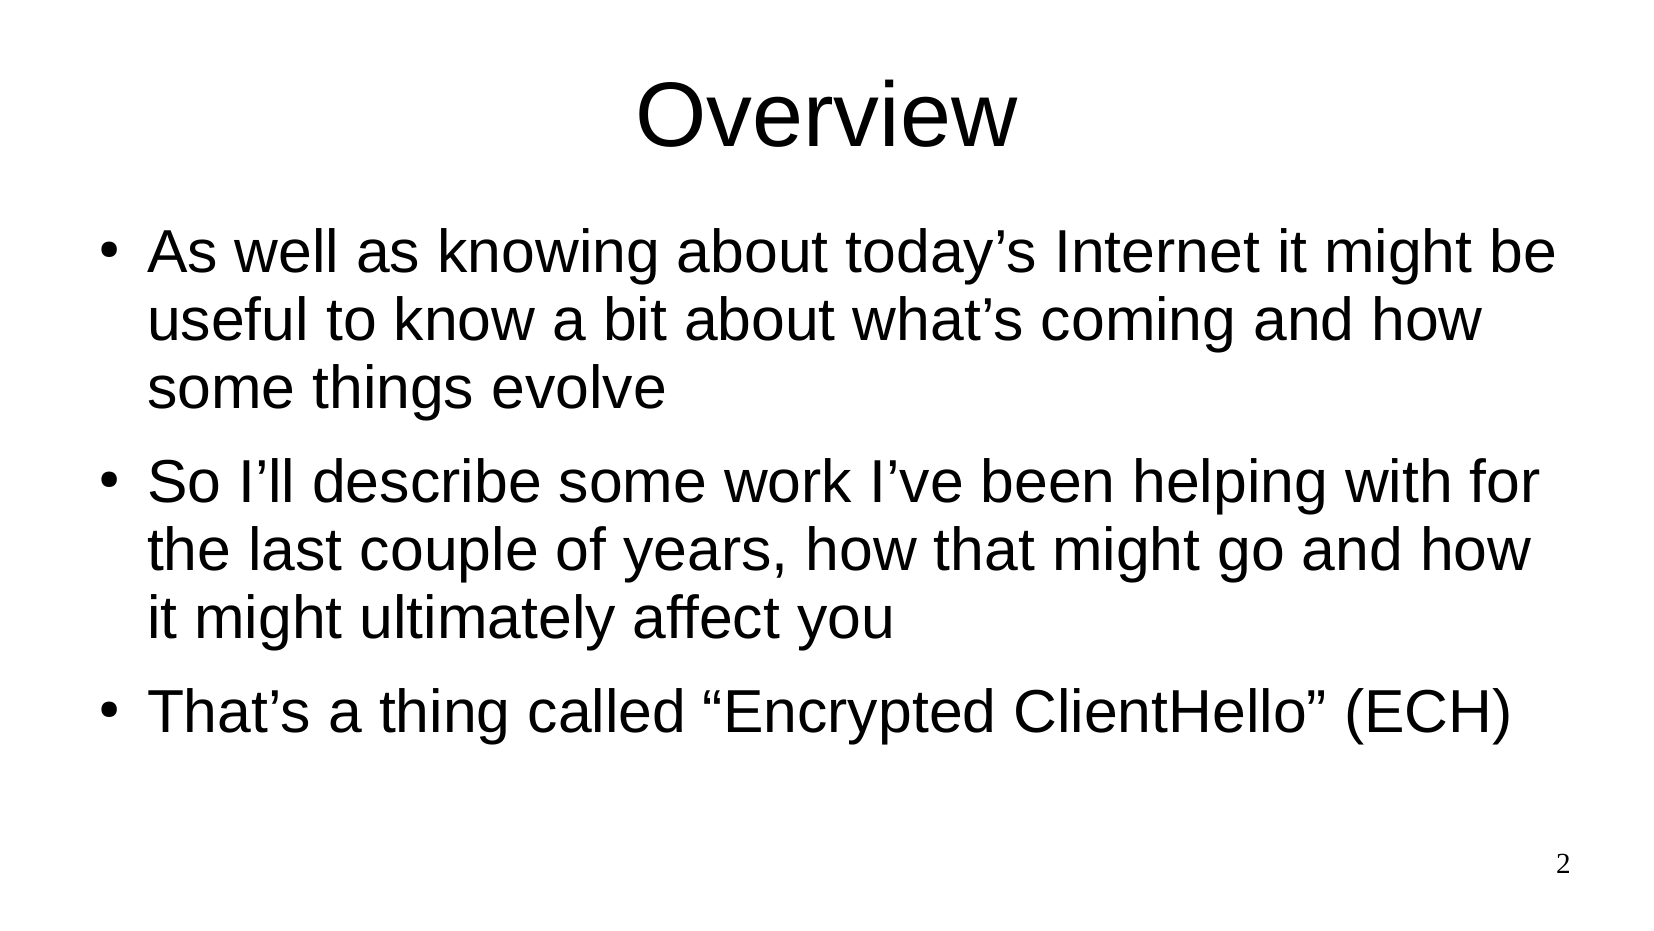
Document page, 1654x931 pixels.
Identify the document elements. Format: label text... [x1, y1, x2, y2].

list As well as knowing about today’s Internet it might be useful to know a bit about what’s coming and how some things evolve So I’ll describe some work I’ve been helping with for the last couple of years, how that might go and how it might ultimately affect you That’s a thing called “Encrypted ClientHello” (ECH) [82, 217, 1571, 758]
title Overview [82, 37, 1571, 193]
